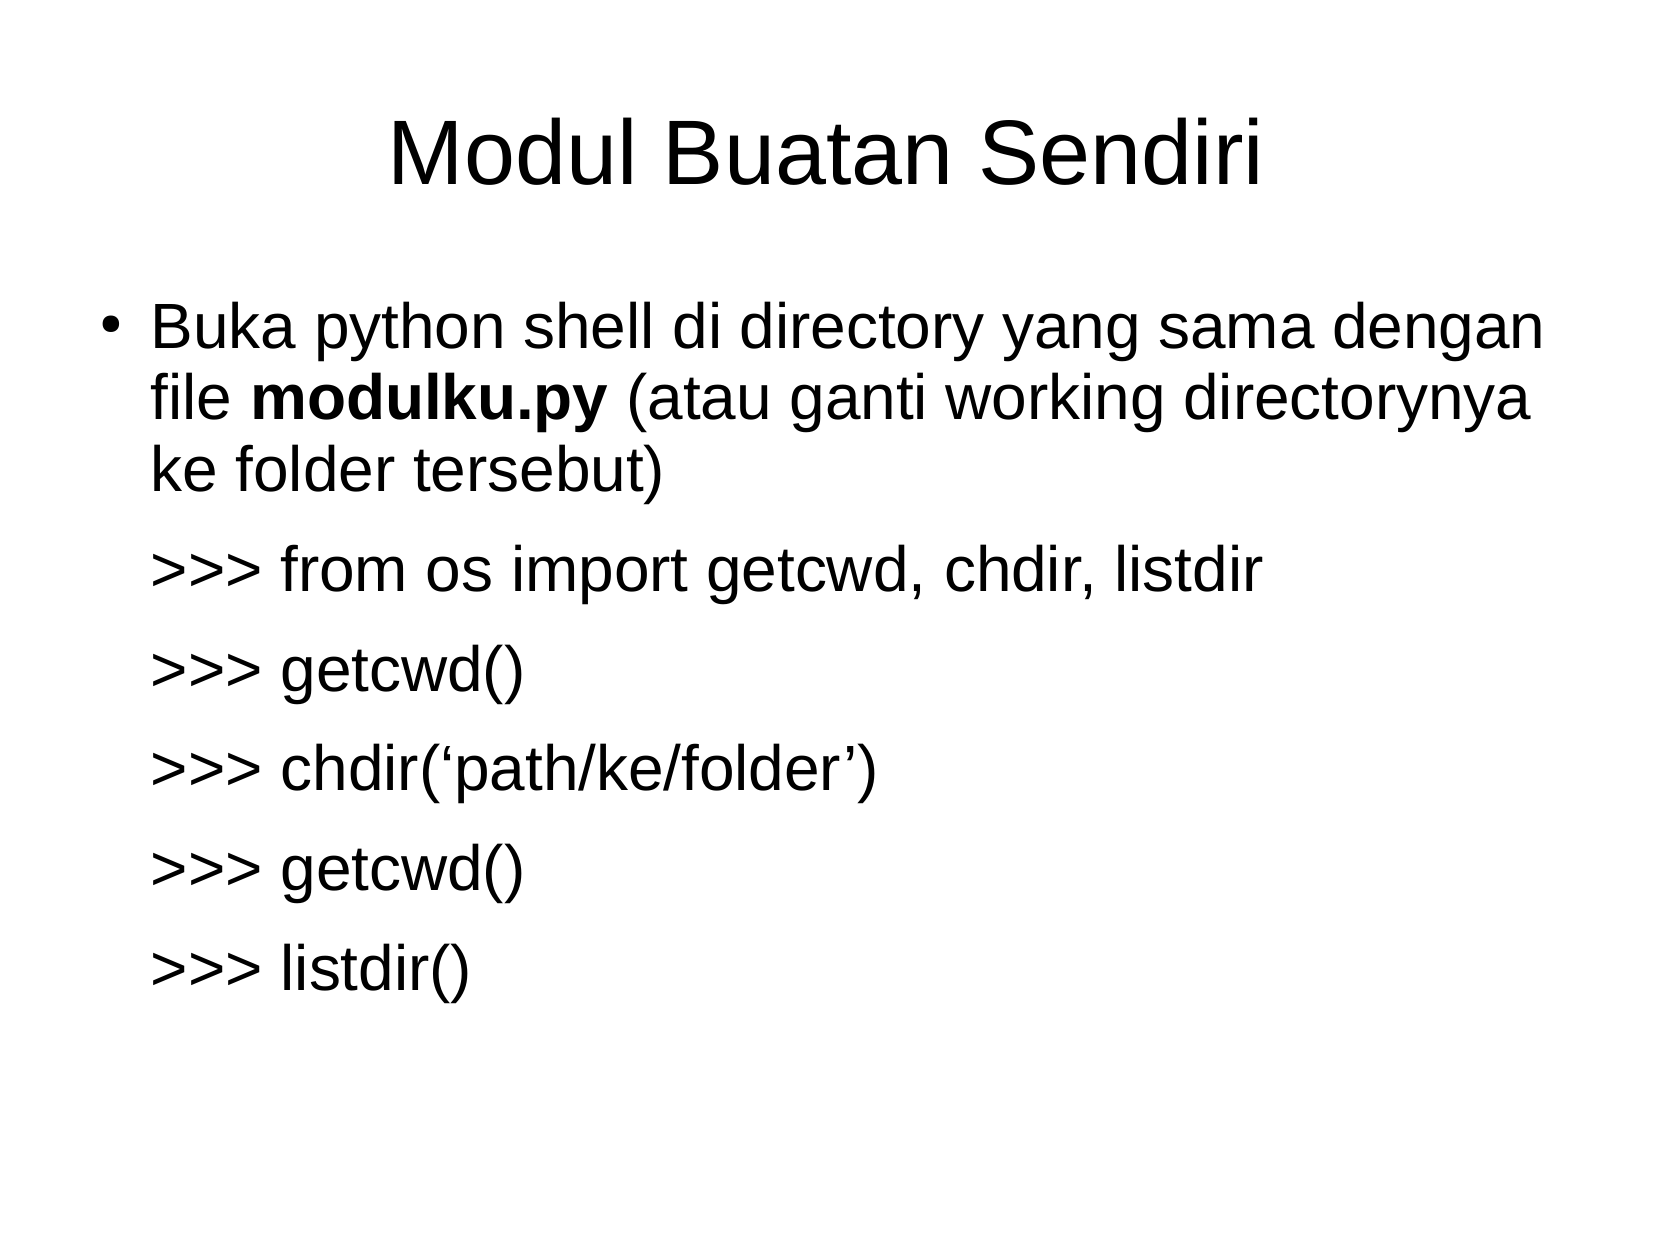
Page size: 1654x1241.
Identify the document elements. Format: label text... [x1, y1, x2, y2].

title Modul Buatan Sendiri [82, 49, 1571, 257]
list Buka python shell di directory yang sama dengan file modulku.py (atau ganti working directorynya ke folder tersebut) >>> from os import getcwd, chdir, listdir >>> getcwd() >>> chdir(‘path/ke/folder’) >>> getcwd() >>> listdir() [82, 290, 1571, 1010]
